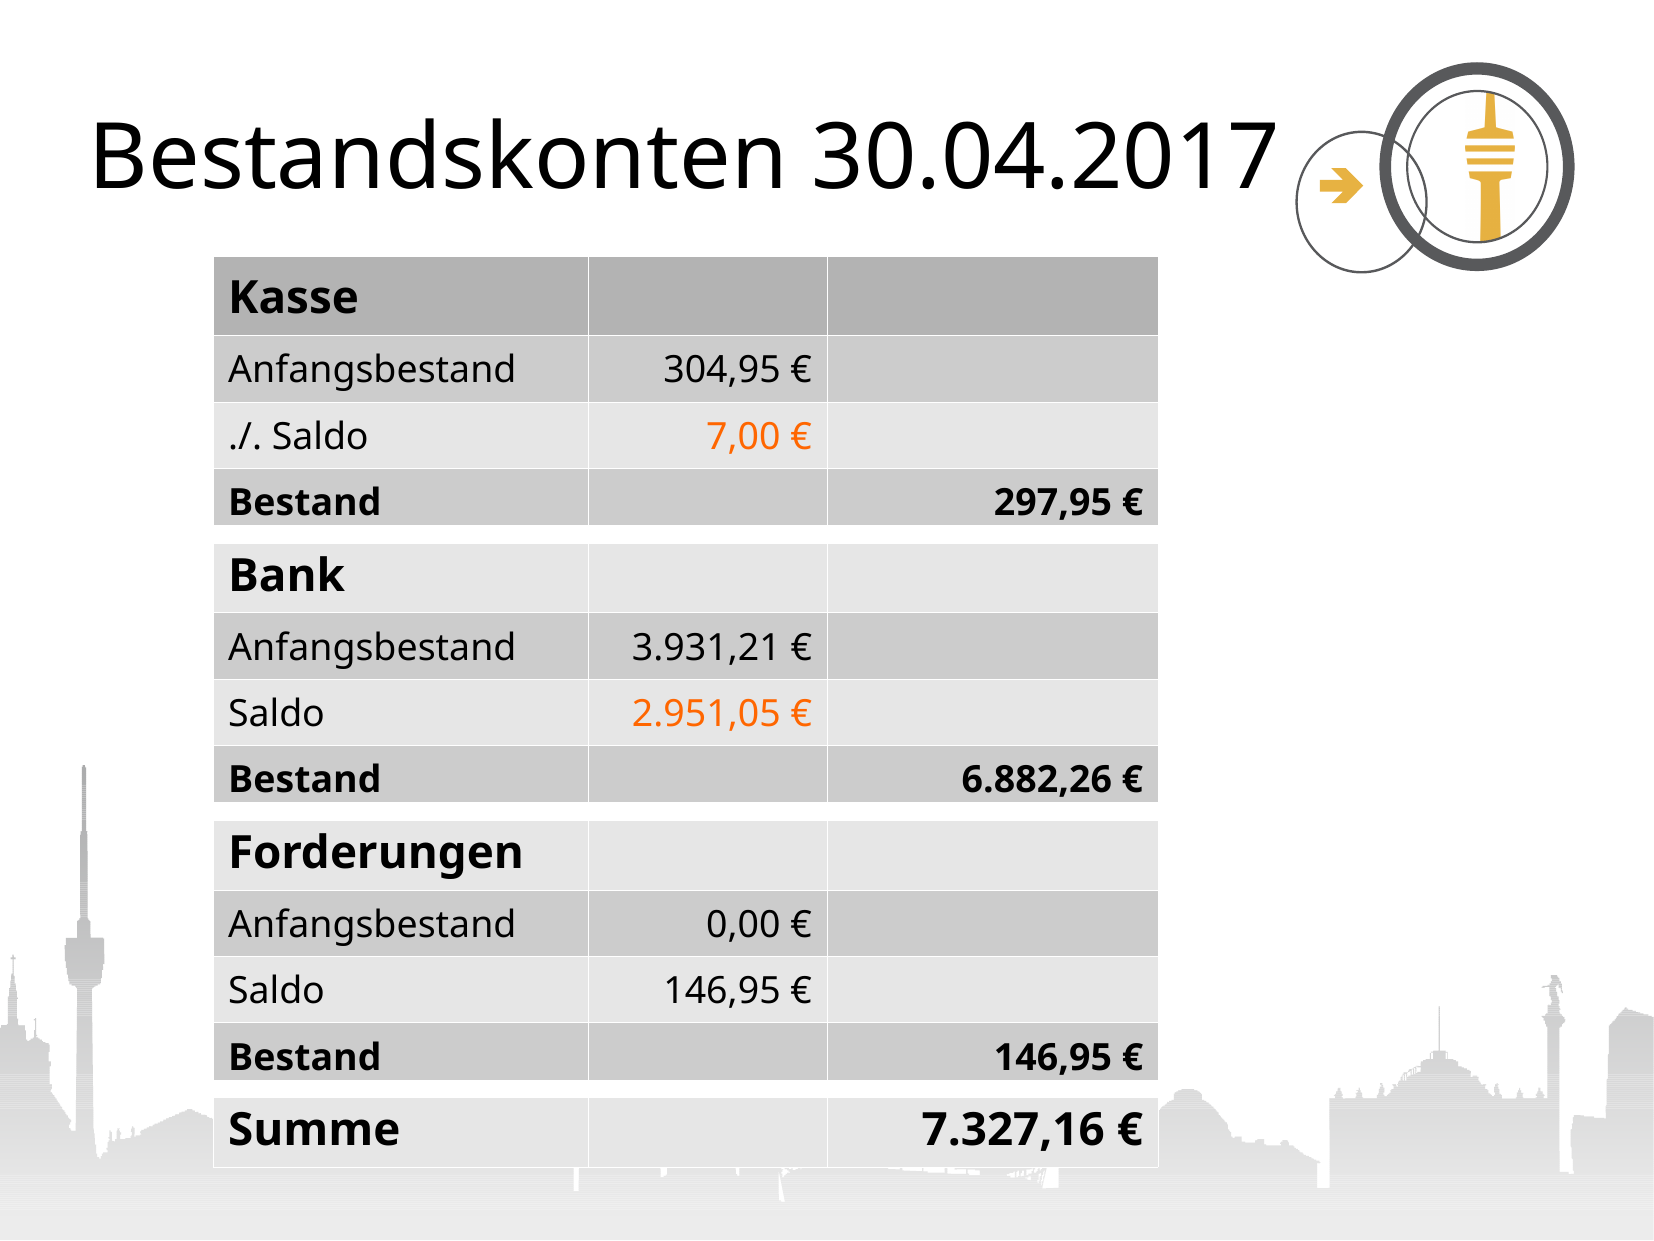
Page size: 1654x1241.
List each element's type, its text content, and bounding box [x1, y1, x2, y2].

table_cell [828, 680, 1158, 745]
table_header Kasse [214, 257, 588, 335]
table_cell 7.327,16 € [828, 1098, 1158, 1167]
table_cell Anfangsbestand [214, 891, 588, 956]
table_cell Anfangsbestand [214, 613, 588, 679]
table_cell ./. Saldo [214, 403, 588, 468]
table_cell [589, 1023, 827, 1080]
table_cell [828, 403, 1158, 468]
table_cell Anfangsbestand [214, 336, 588, 402]
table_cell [828, 891, 1158, 956]
table_cell [589, 821, 827, 890]
table_cell 146,95 € [589, 957, 827, 1022]
table_cell 0,00 € [589, 891, 827, 956]
title Bestandskonten 30.04.2017 [82, 45, 1288, 261]
table_cell 3.931,21 € [589, 613, 827, 679]
table_cell 146,95 € [828, 1023, 1158, 1080]
table_cell [828, 613, 1158, 679]
table_cell [589, 1098, 827, 1167]
table_cell Bestand [214, 746, 588, 802]
table_cell Saldo [214, 957, 588, 1022]
table_cell Forderungen [214, 821, 588, 890]
table_cell 297,95 € [828, 469, 1158, 525]
table_cell [828, 957, 1158, 1022]
table_cell [589, 469, 827, 525]
table_cell Bank [214, 544, 588, 612]
table_header [589, 257, 827, 335]
table_cell 2.951,05 € [589, 680, 827, 745]
table_cell [828, 336, 1158, 402]
table_cell Summe [214, 1098, 588, 1167]
table_cell 304,95 € [589, 336, 827, 402]
table_cell [589, 544, 827, 612]
table_cell 7,00 € [589, 403, 827, 468]
table_cell Bestand [214, 469, 588, 525]
table_cell Saldo [214, 680, 588, 745]
table_cell [589, 746, 827, 802]
table_header [828, 257, 1158, 335]
table_cell [828, 544, 1158, 612]
table_cell 6.882,26 € [828, 746, 1158, 802]
table_cell [828, 821, 1158, 890]
table_cell Bestand [214, 1023, 588, 1080]
